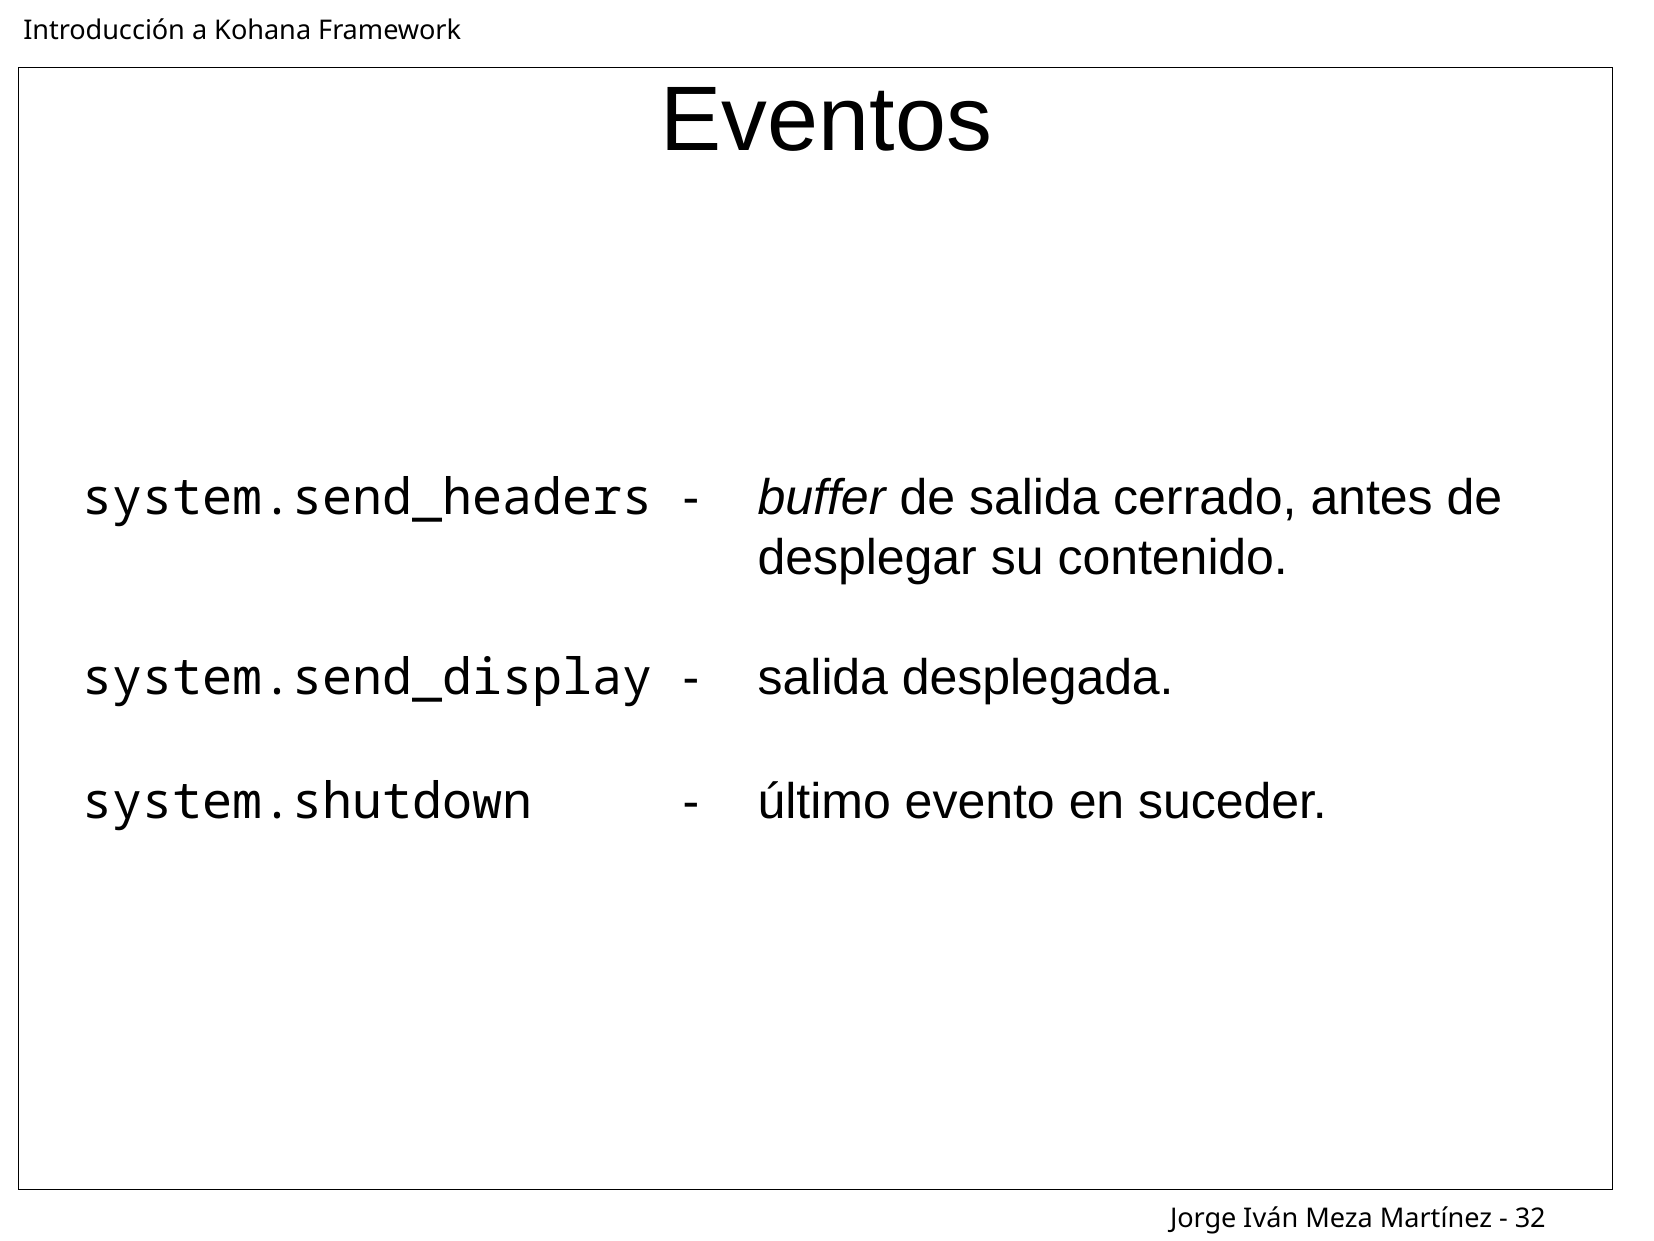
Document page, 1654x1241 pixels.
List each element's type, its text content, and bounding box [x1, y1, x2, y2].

title Eventos [82, 56, 1571, 181]
subtitle system.send_headers - buffer de salida cerrado, antes de desplegar su contenido. system.send_display - salida desplegada. system.shutdown - último evento en suceder. [82, 194, 1571, 1156]
